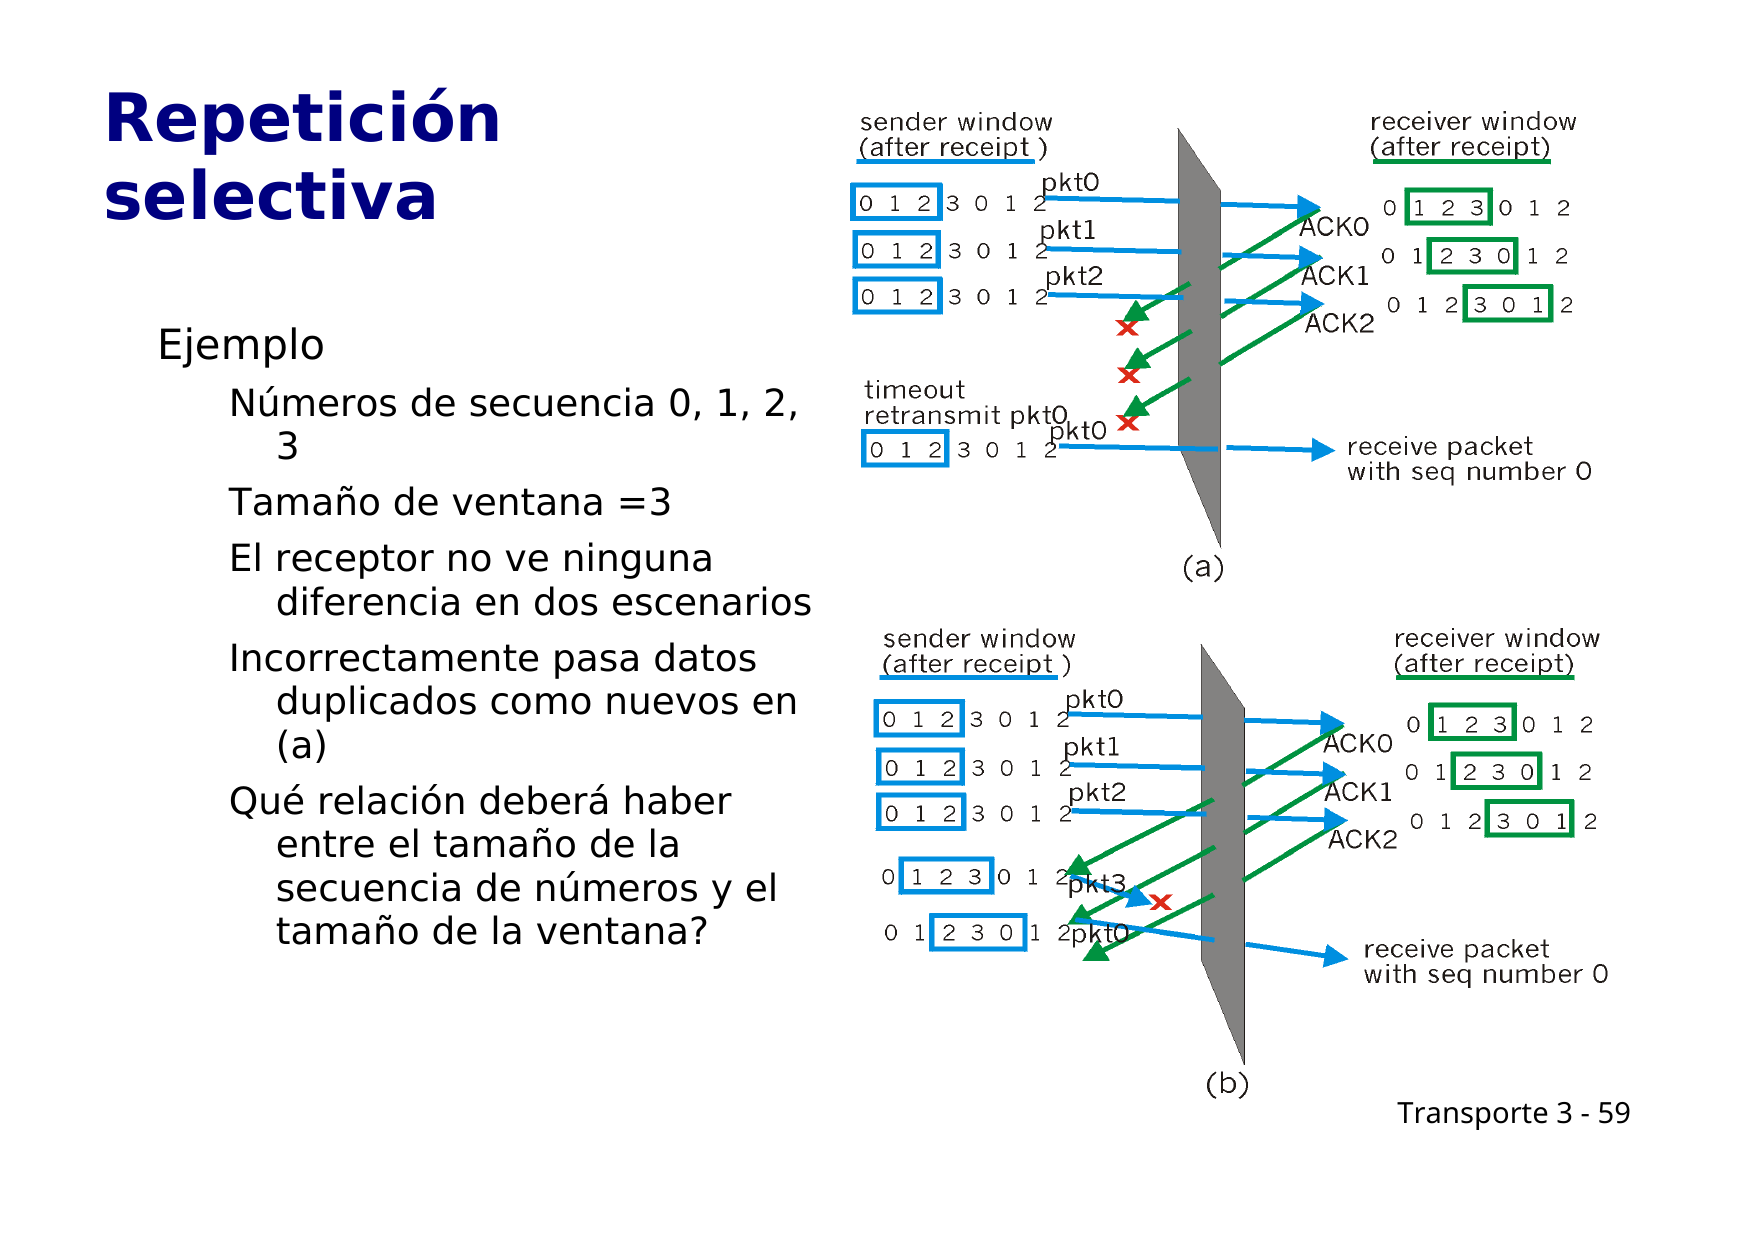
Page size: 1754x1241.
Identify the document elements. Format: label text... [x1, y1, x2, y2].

list Ejemplo Números de secuencia 0, 1, 2, 3 Tamaño de ventana =3 El receptor no ve ninguna diferencia en dos escenarios Incorrectamente pasa datos duplicados como nuevos en (a) Qué relación deberá haber entre el tamaño de la secuencia de números y el tamaño de la ventana? [154, 320, 833, 1082]
picture [850, 111, 1608, 1099]
title Repetición selectiva [88, 71, 1654, 321]
